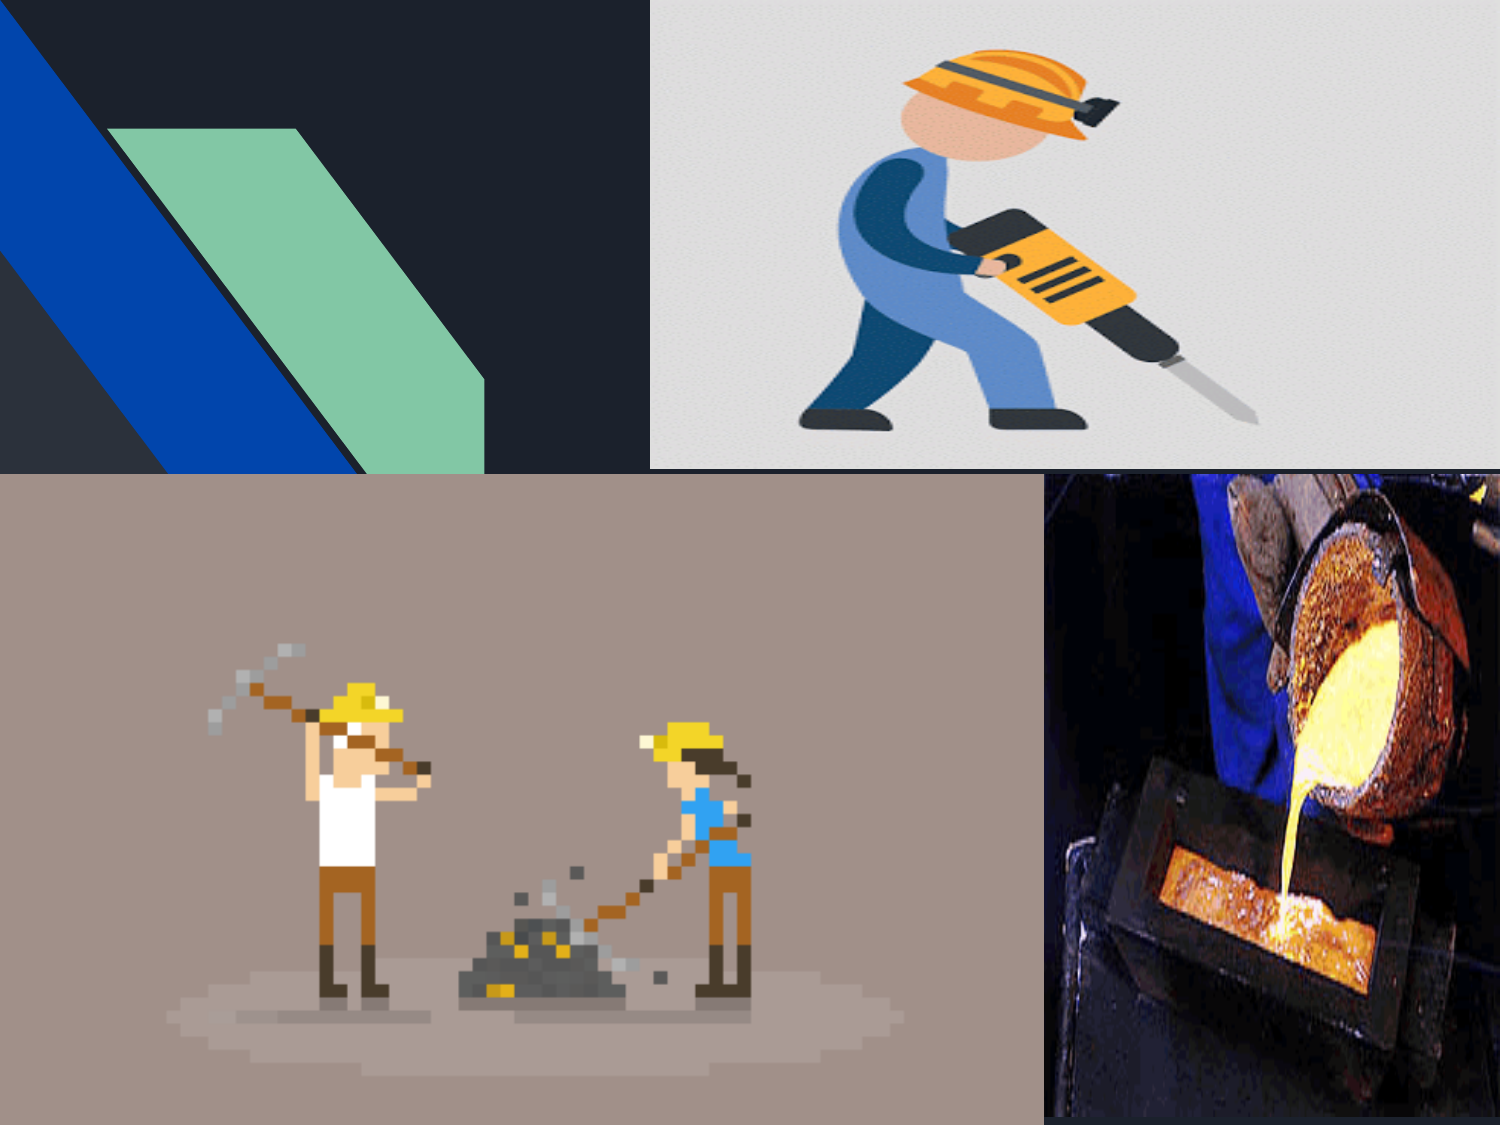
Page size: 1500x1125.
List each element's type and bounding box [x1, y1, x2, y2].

title [580, 345, 1404, 474]
picture [0, 474, 1500, 1125]
picture [650, 0, 1500, 469]
